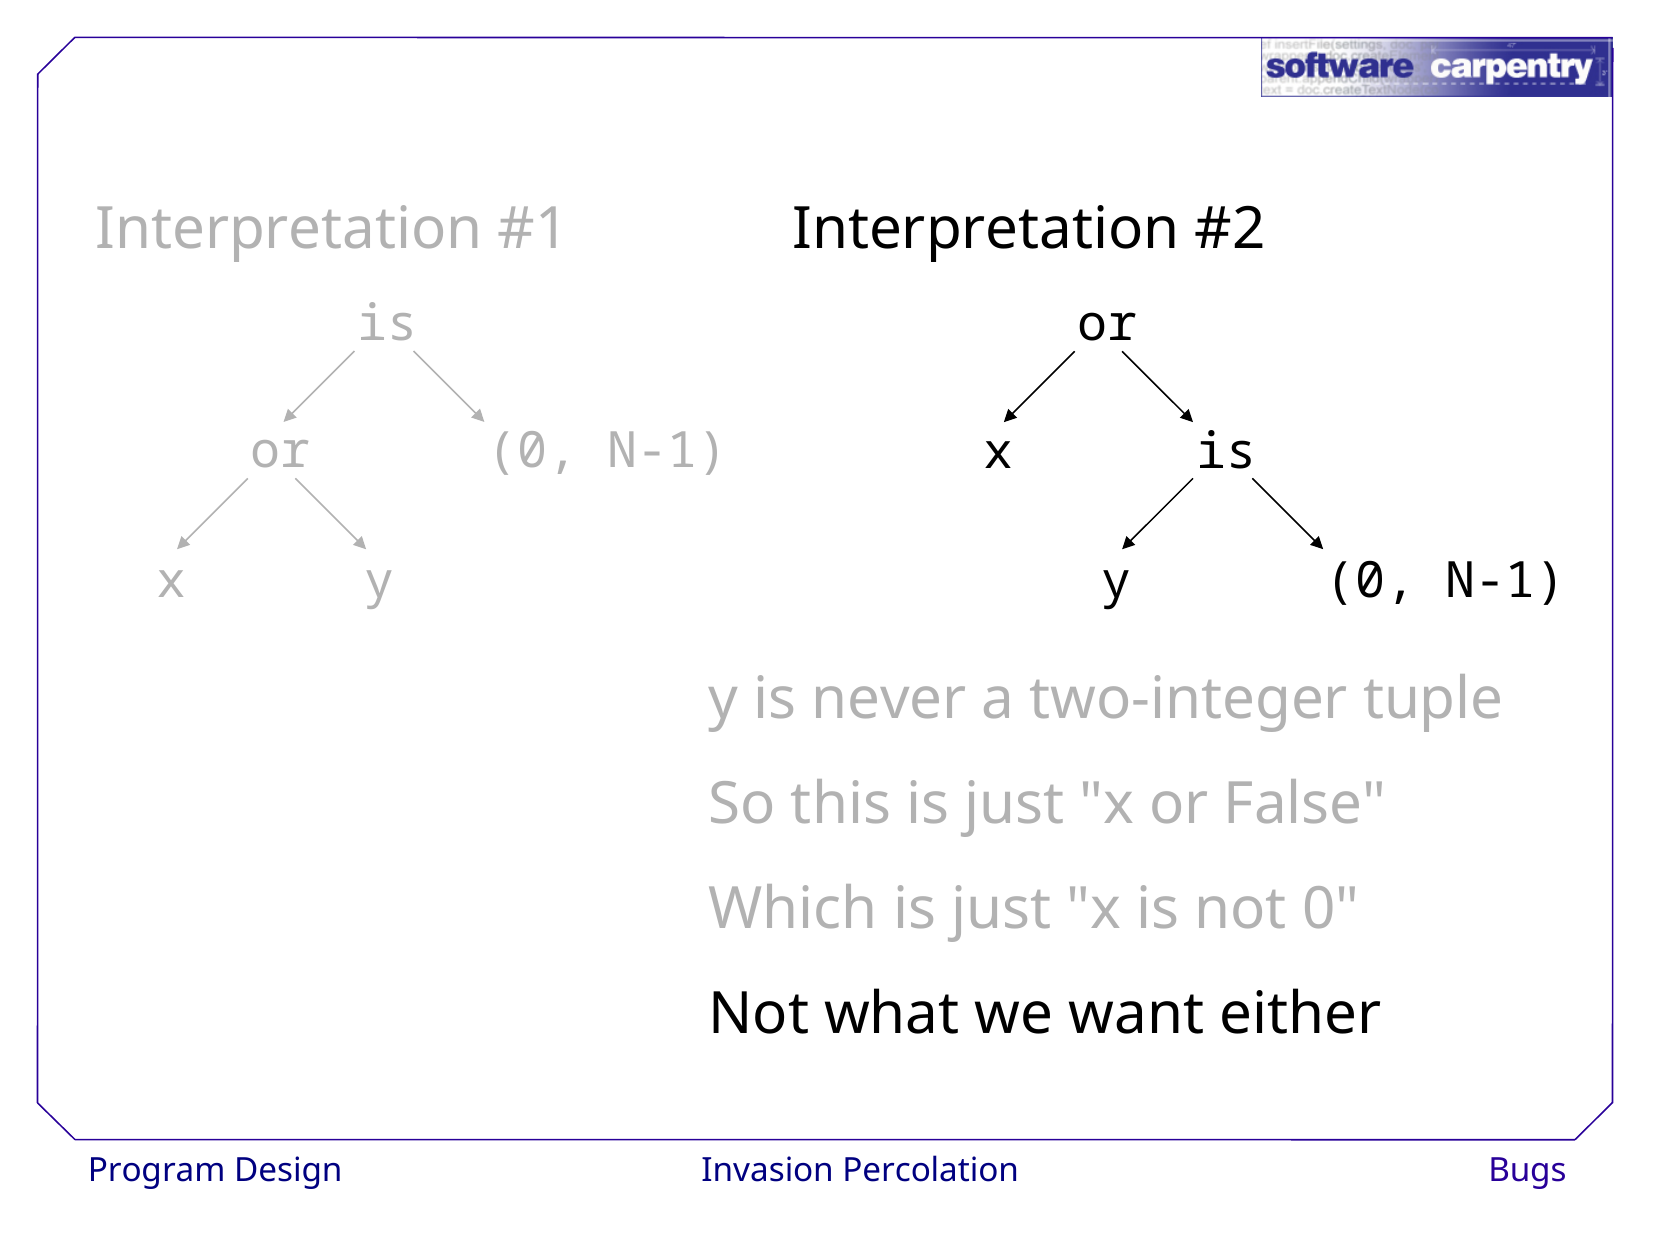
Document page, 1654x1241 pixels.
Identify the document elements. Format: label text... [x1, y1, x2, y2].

text_box (0, N-1) [472, 395, 697, 479]
text_box (0, N-1) [1311, 525, 1536, 609]
picture [1261, 39, 1613, 97]
text_box Interpretation #1 [80, 147, 734, 269]
text_box Interpretation #2 [777, 147, 1431, 269]
text_box is [1181, 395, 1253, 479]
text_box or [236, 395, 308, 479]
text_box y is never a two-integer tuple So this is just "x or False" Which is just "x is not 0" Not what we want either [693, 617, 1654, 1053]
text_box x [141, 525, 194, 609]
text_box or [1062, 268, 1134, 352]
text_box is [342, 268, 414, 352]
text_box x [968, 395, 1021, 479]
text_box y [1086, 525, 1139, 609]
text_box y [349, 525, 402, 609]
